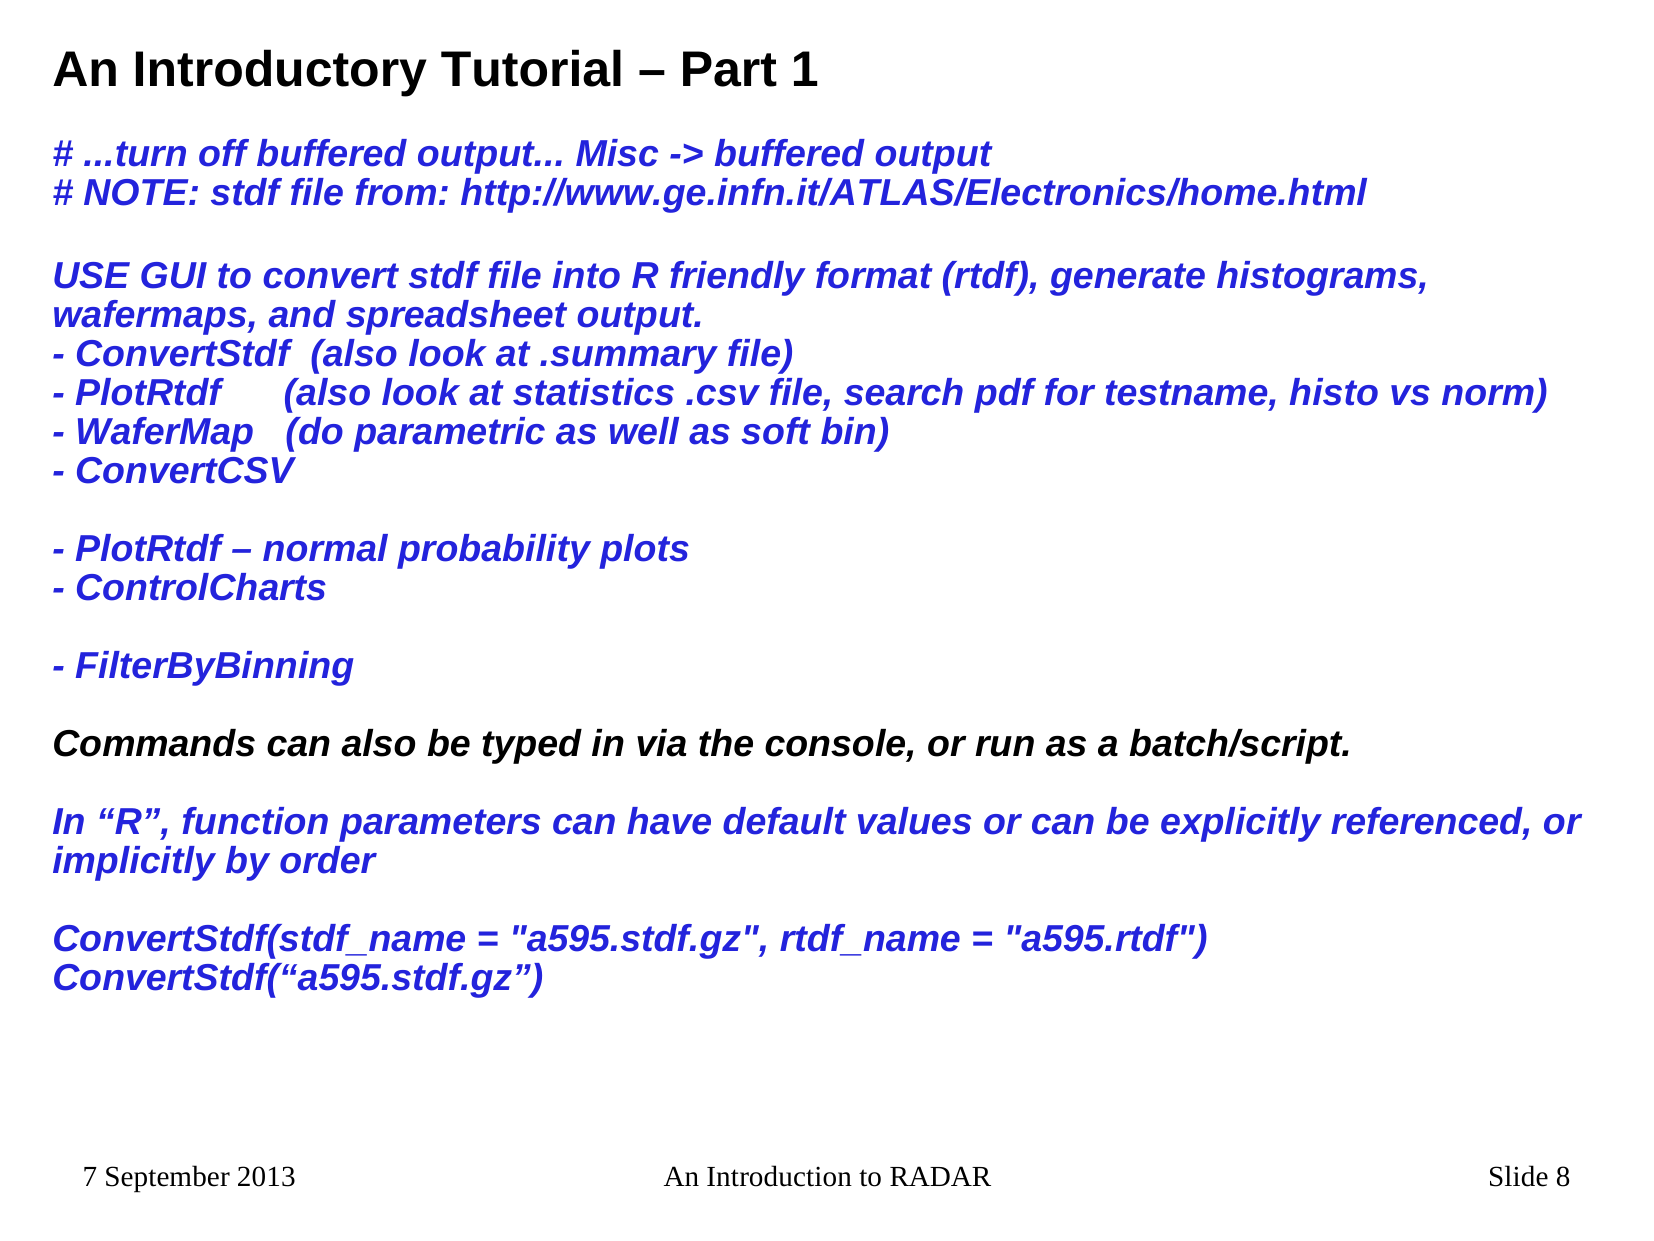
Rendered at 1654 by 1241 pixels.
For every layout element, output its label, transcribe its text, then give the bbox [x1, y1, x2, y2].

text_box An Introductory Tutorial – Part 1 # ...turn off buffered output... Misc -> buffered output # NOTE: stdf file from: http://www.ge.infn.it/ATLAS/Electronics/home.html USE GUI to convert stdf file into R friendly format (rtdf), generate histograms, wafermaps, and spreadsheet output. - ConvertStdf (also look at .summary file) - PlotRtdf (also look at statistics .csv file, search pdf for testname, histo vs norm) - WaferMap (do parametric as well as soft bin) - ConvertCSV - PlotRtdf – normal probability plots - ControlCharts - FilterByBinning Commands can also be typed in via the console, or run as a batch/script. In “R”, function parameters can have default values or can be explicitly referenced, or implicitly by order ConvertStdf(stdf_name = "a595.stdf.gz", rtdf_name = "a595.rtdf") ConvertStdf(“a595.stdf.gz”) [37, 37, 1611, 1124]
